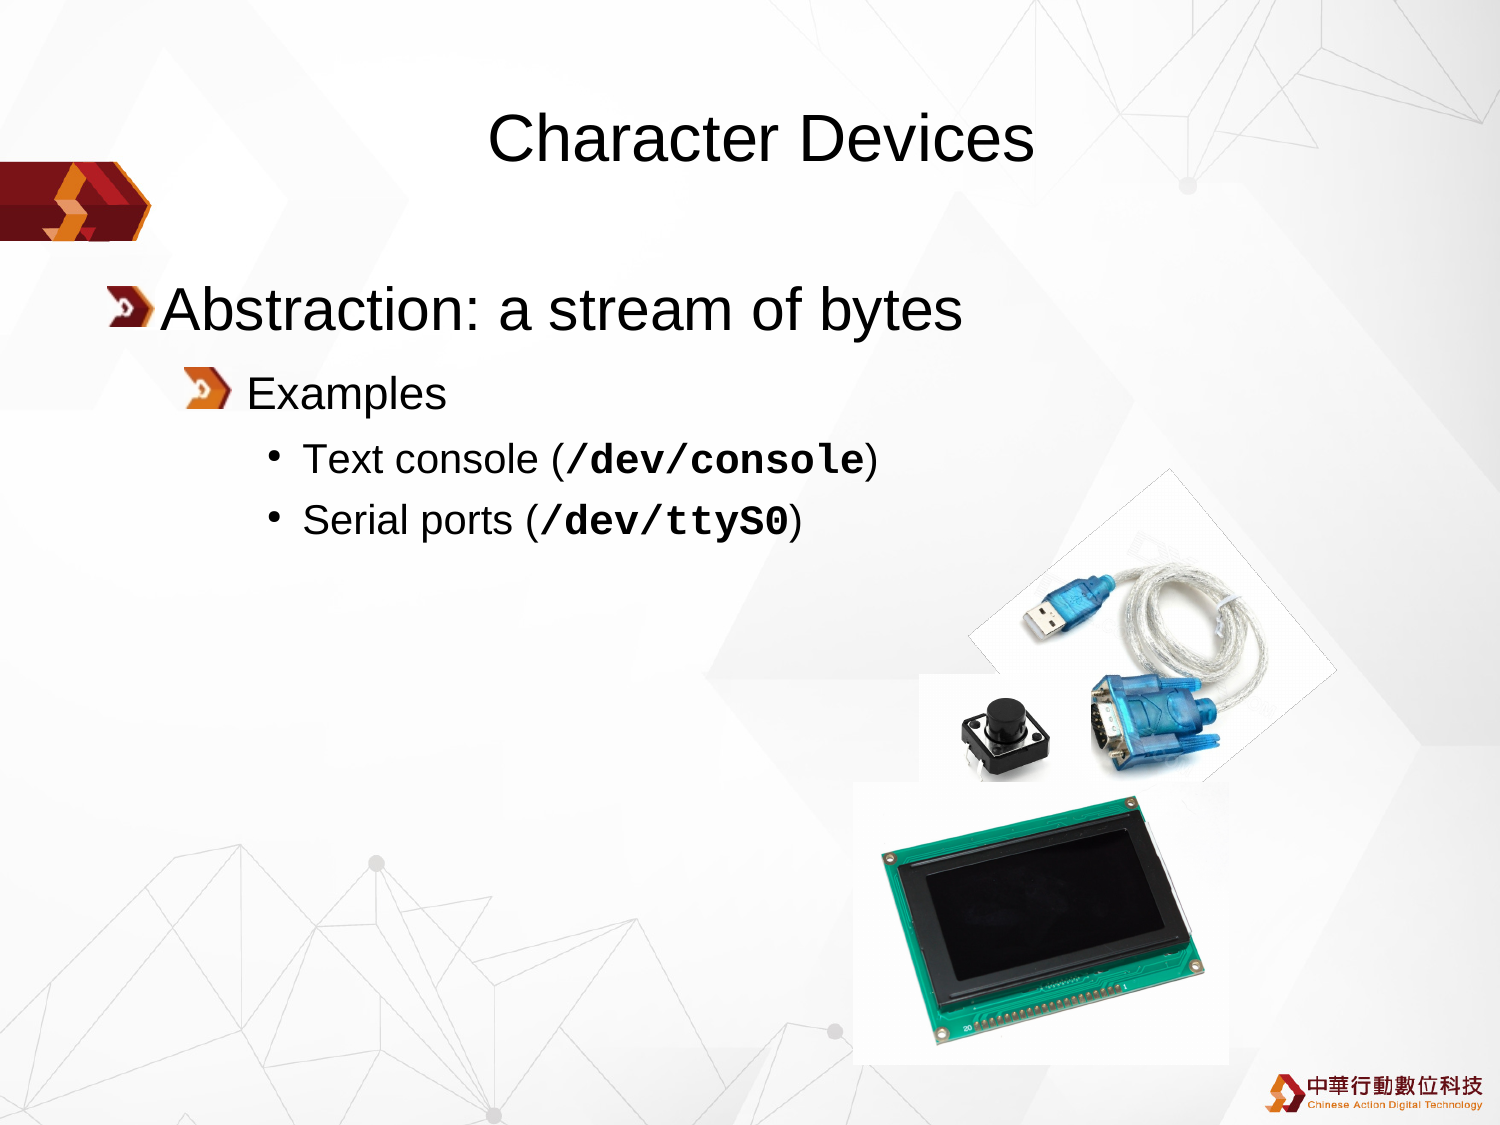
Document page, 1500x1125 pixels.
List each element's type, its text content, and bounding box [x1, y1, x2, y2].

picture [0, 0, 1500, 1125]
title Character Devices [75, 86, 1426, 262]
list Abstraction: a stream of bytes Examples Text console (/dev/console) Serial ports (/dev/ttyS0) [75, 262, 1426, 1006]
